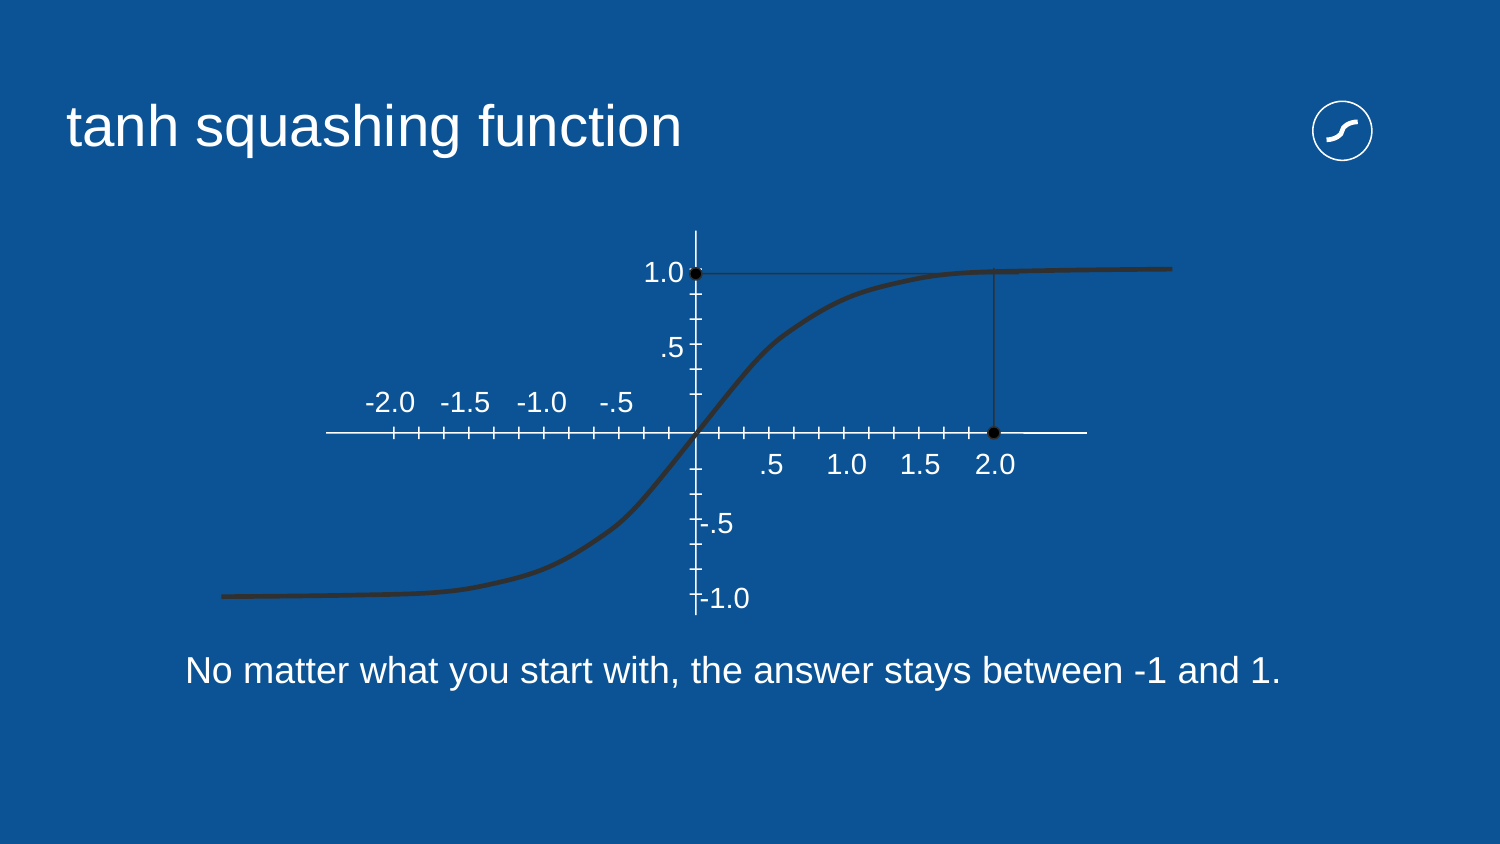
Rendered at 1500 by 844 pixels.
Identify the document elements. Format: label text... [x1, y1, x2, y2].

text_box -1.0 [684, 564, 769, 624]
text_box -.5 [564, 368, 649, 428]
title No matter what you start with, the answer stays between -1 and 1. [170, 631, 1500, 726]
title tanh squashing function [51, 72, 1449, 167]
text_box .5 [714, 430, 799, 490]
text_box 1.0 [799, 430, 876, 490]
text_box -1.0 [554, 394, 562, 410]
text_box .5 [614, 313, 700, 373]
text_box -.5 [684, 489, 769, 549]
text_box [987, 426, 1001, 440]
text_box [689, 267, 702, 280]
text_box -1.5 [431, 368, 506, 428]
text_box 1.0 [614, 238, 700, 298]
text_box 2.0 [951, 430, 1031, 490]
text_box -1.0 [506, 368, 564, 428]
text_box 1.5 [876, 430, 951, 490]
text_box -2.0 [346, 368, 431, 428]
